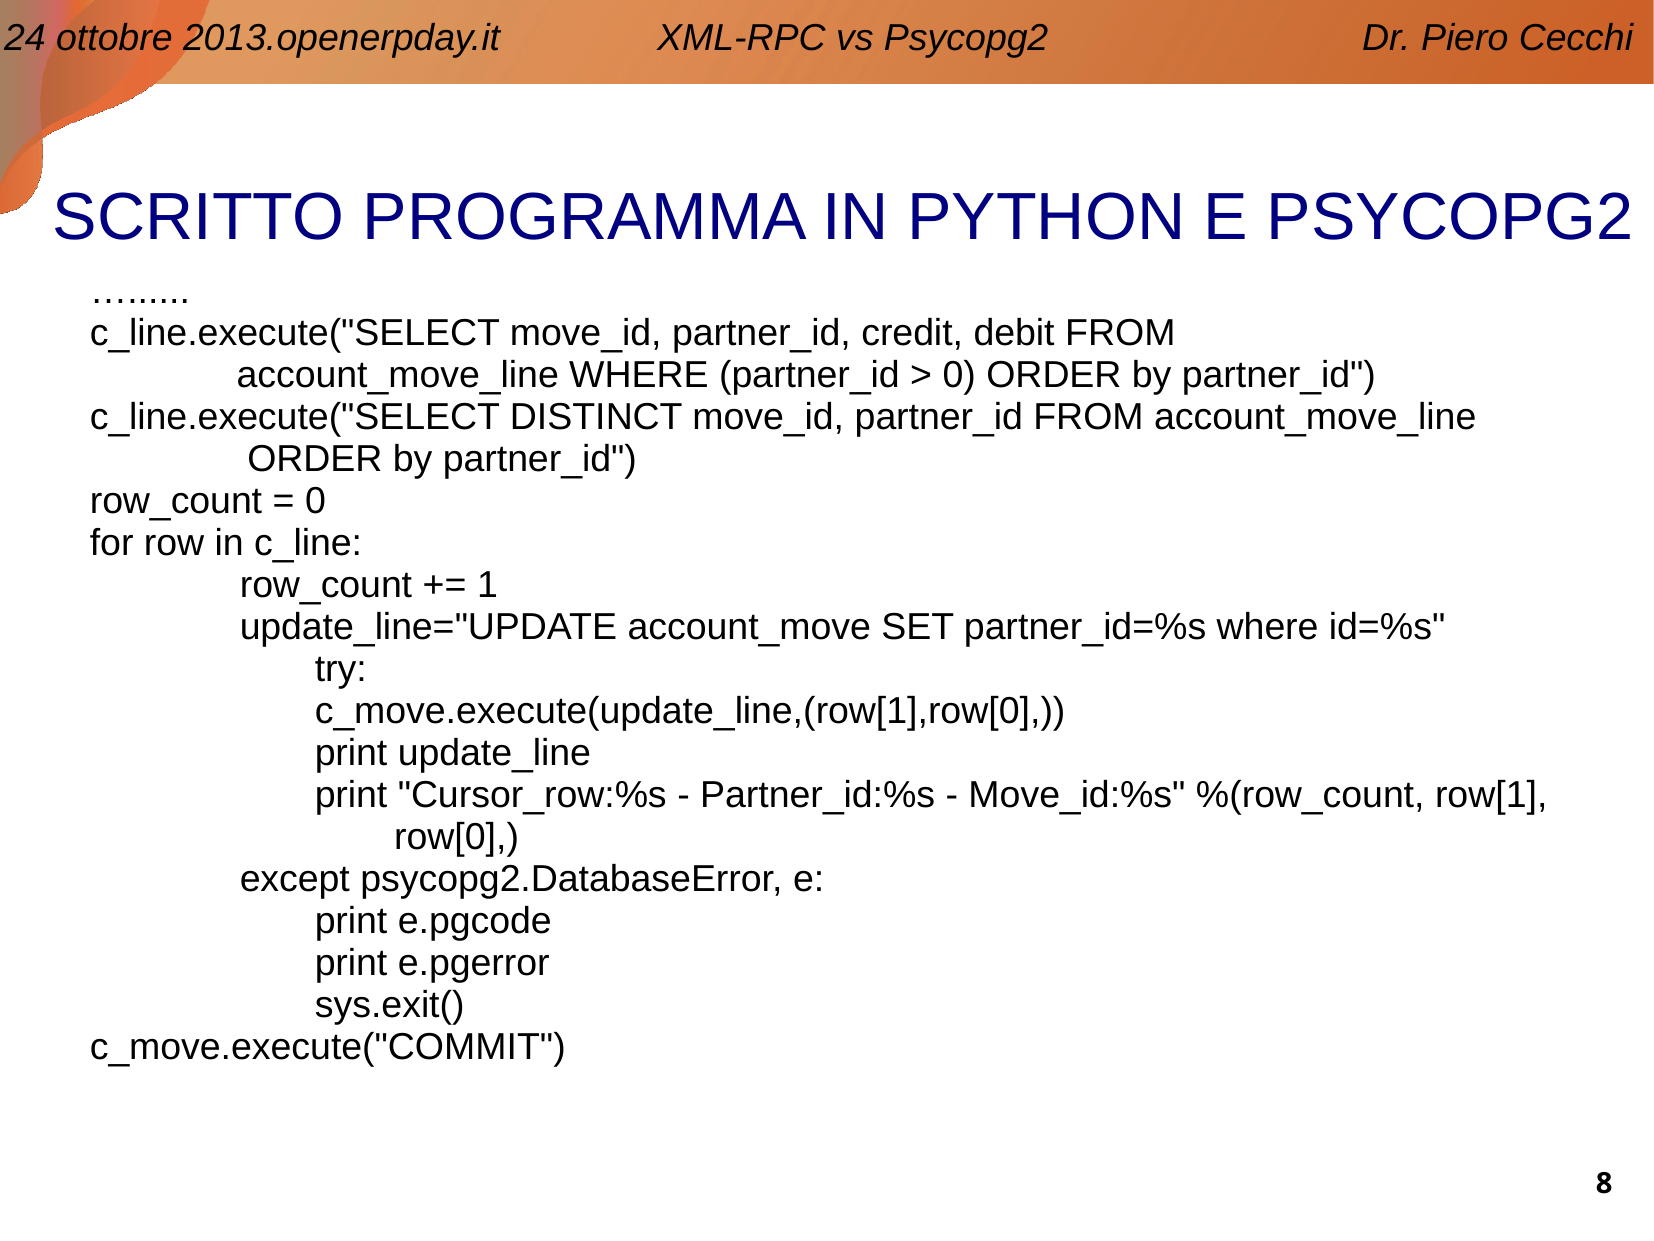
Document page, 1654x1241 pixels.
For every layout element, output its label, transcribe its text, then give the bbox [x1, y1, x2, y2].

picture [0, 0, 1654, 225]
text_box …...... c_line.execute("SELECT move_id, partner_id, credit, debit FROM account_move_line WHERE (partner_id > 0) ORDER by partner_id") c_line.execute("SELECT DISTINCT move_id, partner_id FROM account_move_line ORDER by partner_id") row_count = 0 for row in c_line: row_count += 1 update_line="UPDATE account_move SET partner_id=%s where id=%s" try: c_move.execute(update_line,(row[1],row[0],)) print update_line print "Cursor_row:%s - Partner_id:%s - Move_id:%s" %(row_count, row[1], row[0],) except psycopg2.DatabaseError, e: print e.pgcode print e.pgerror sys.exit() c_move.execute("COMMIT") [75, 262, 1576, 1109]
title SCRITTO PROGRAMMA IN PYTHON E PSYCOPG2 [37, 112, 1651, 320]
